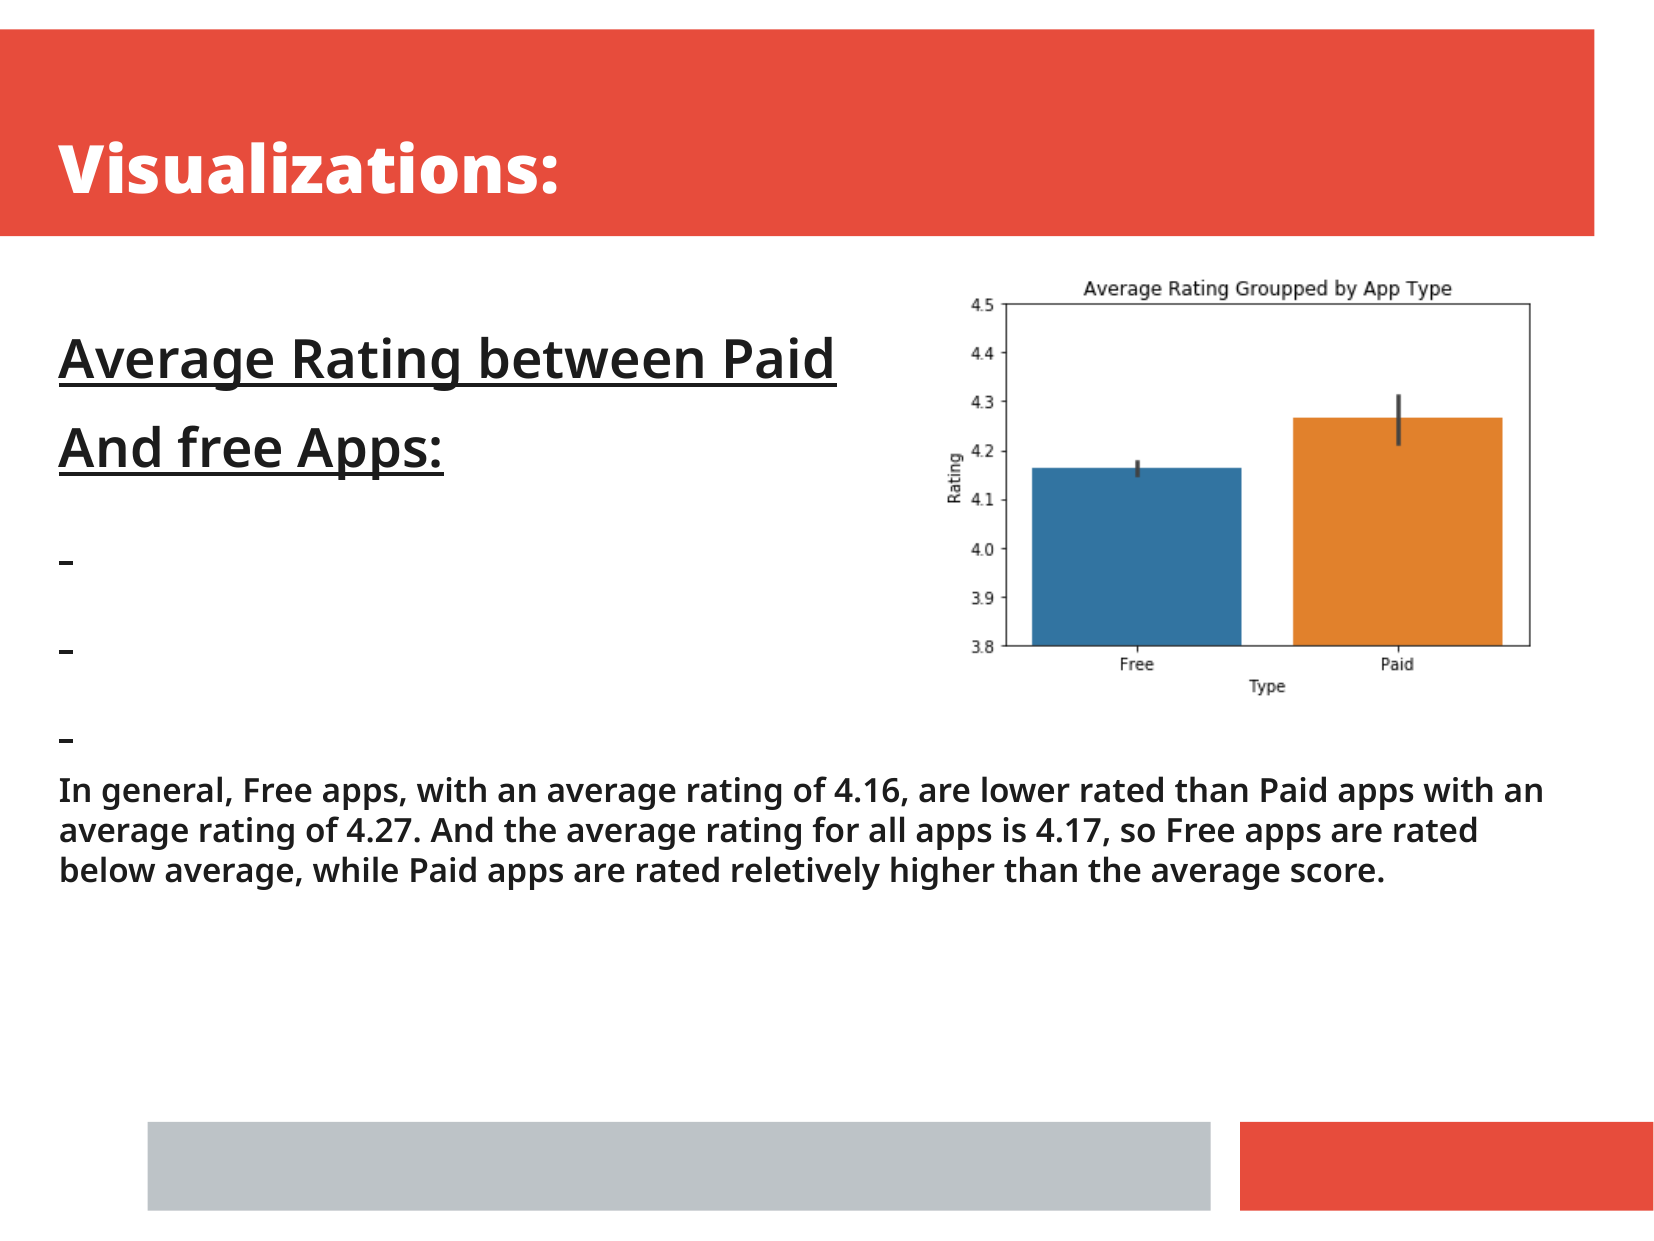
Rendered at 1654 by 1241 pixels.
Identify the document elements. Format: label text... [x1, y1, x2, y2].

picture [937, 269, 1545, 705]
text_box Visualizations: [58, 58, 1595, 207]
text_box Average Rating between Paid And free Apps: In general, Free apps, with an average rating of 4.16, are lower rated than Paid apps with an average rating of 4.27. And the average rating for all apps is 4.17, so Free apps are rated below average, while Paid apps are rated reletively higher than the average score. [58, 324, 1565, 1093]
